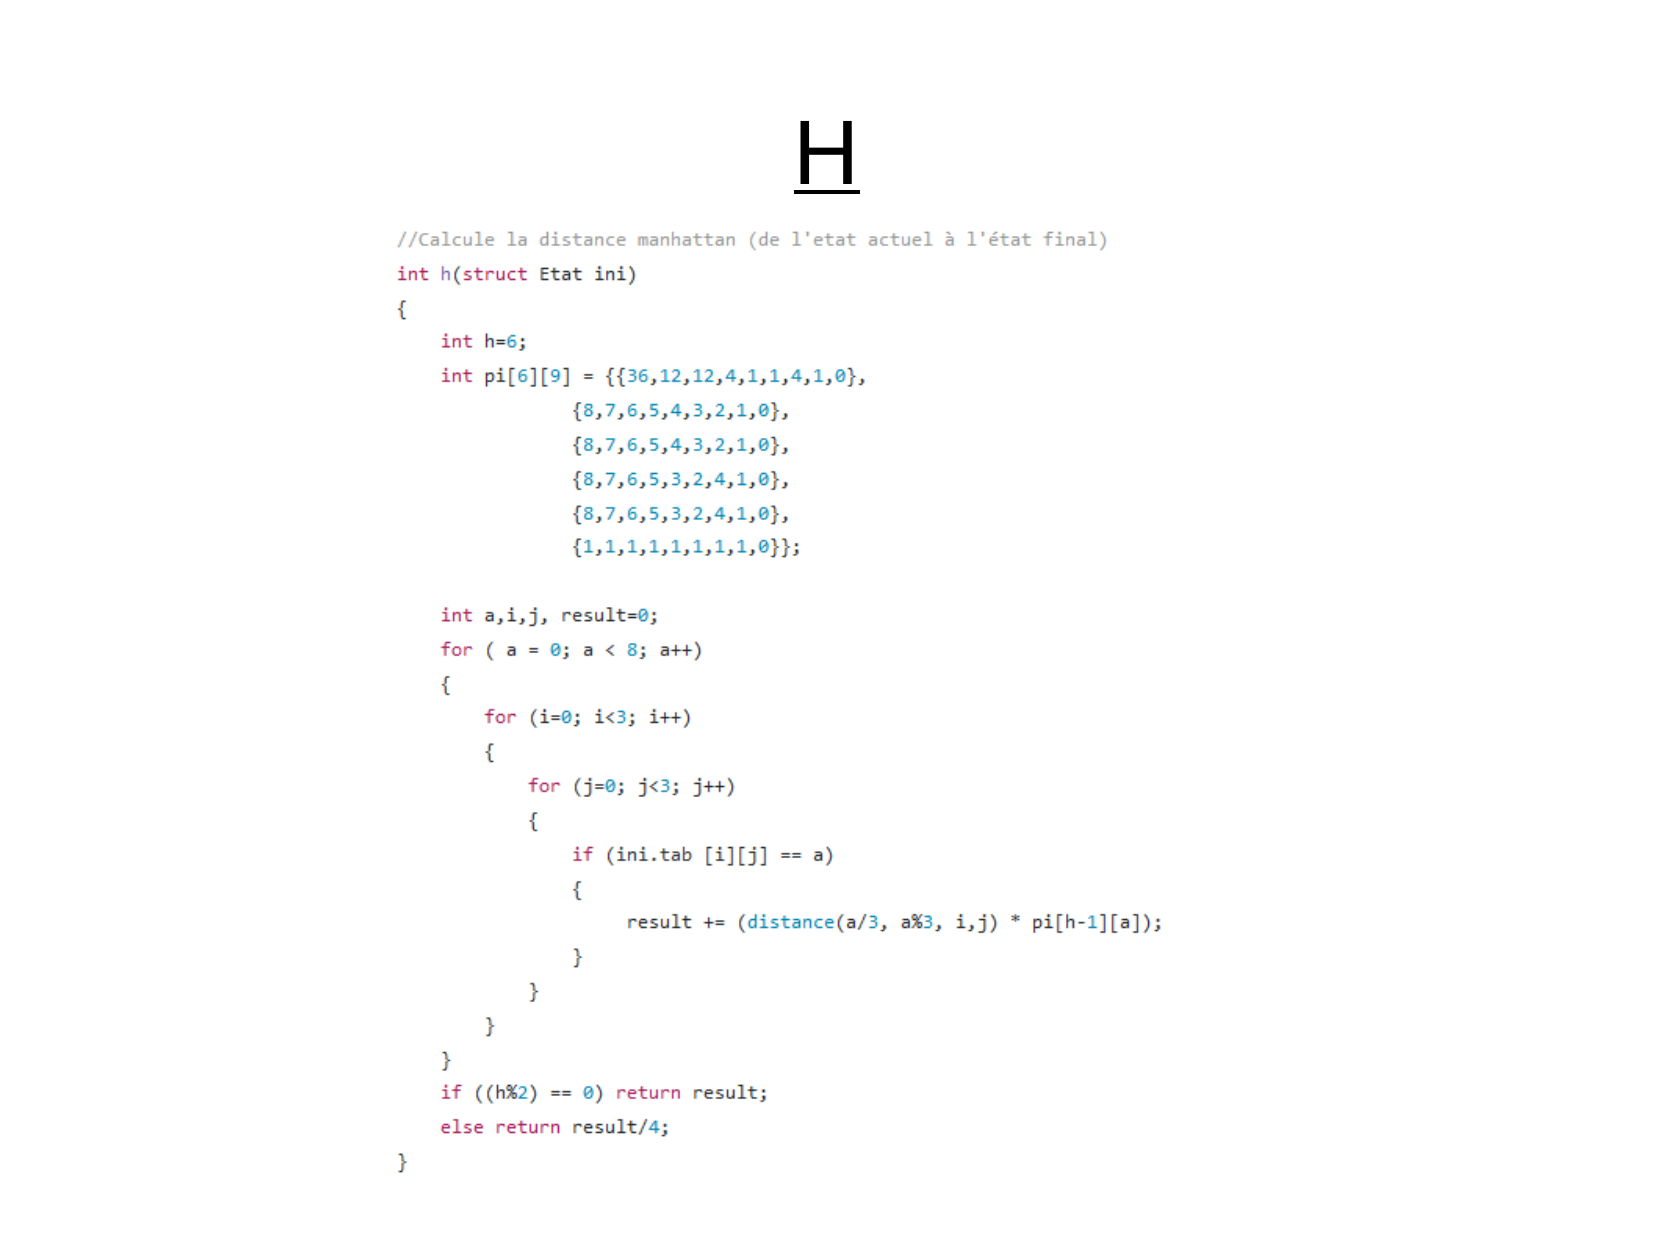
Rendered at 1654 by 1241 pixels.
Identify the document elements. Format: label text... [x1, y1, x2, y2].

picture [389, 221, 1184, 1182]
title H [82, 49, 1571, 257]
